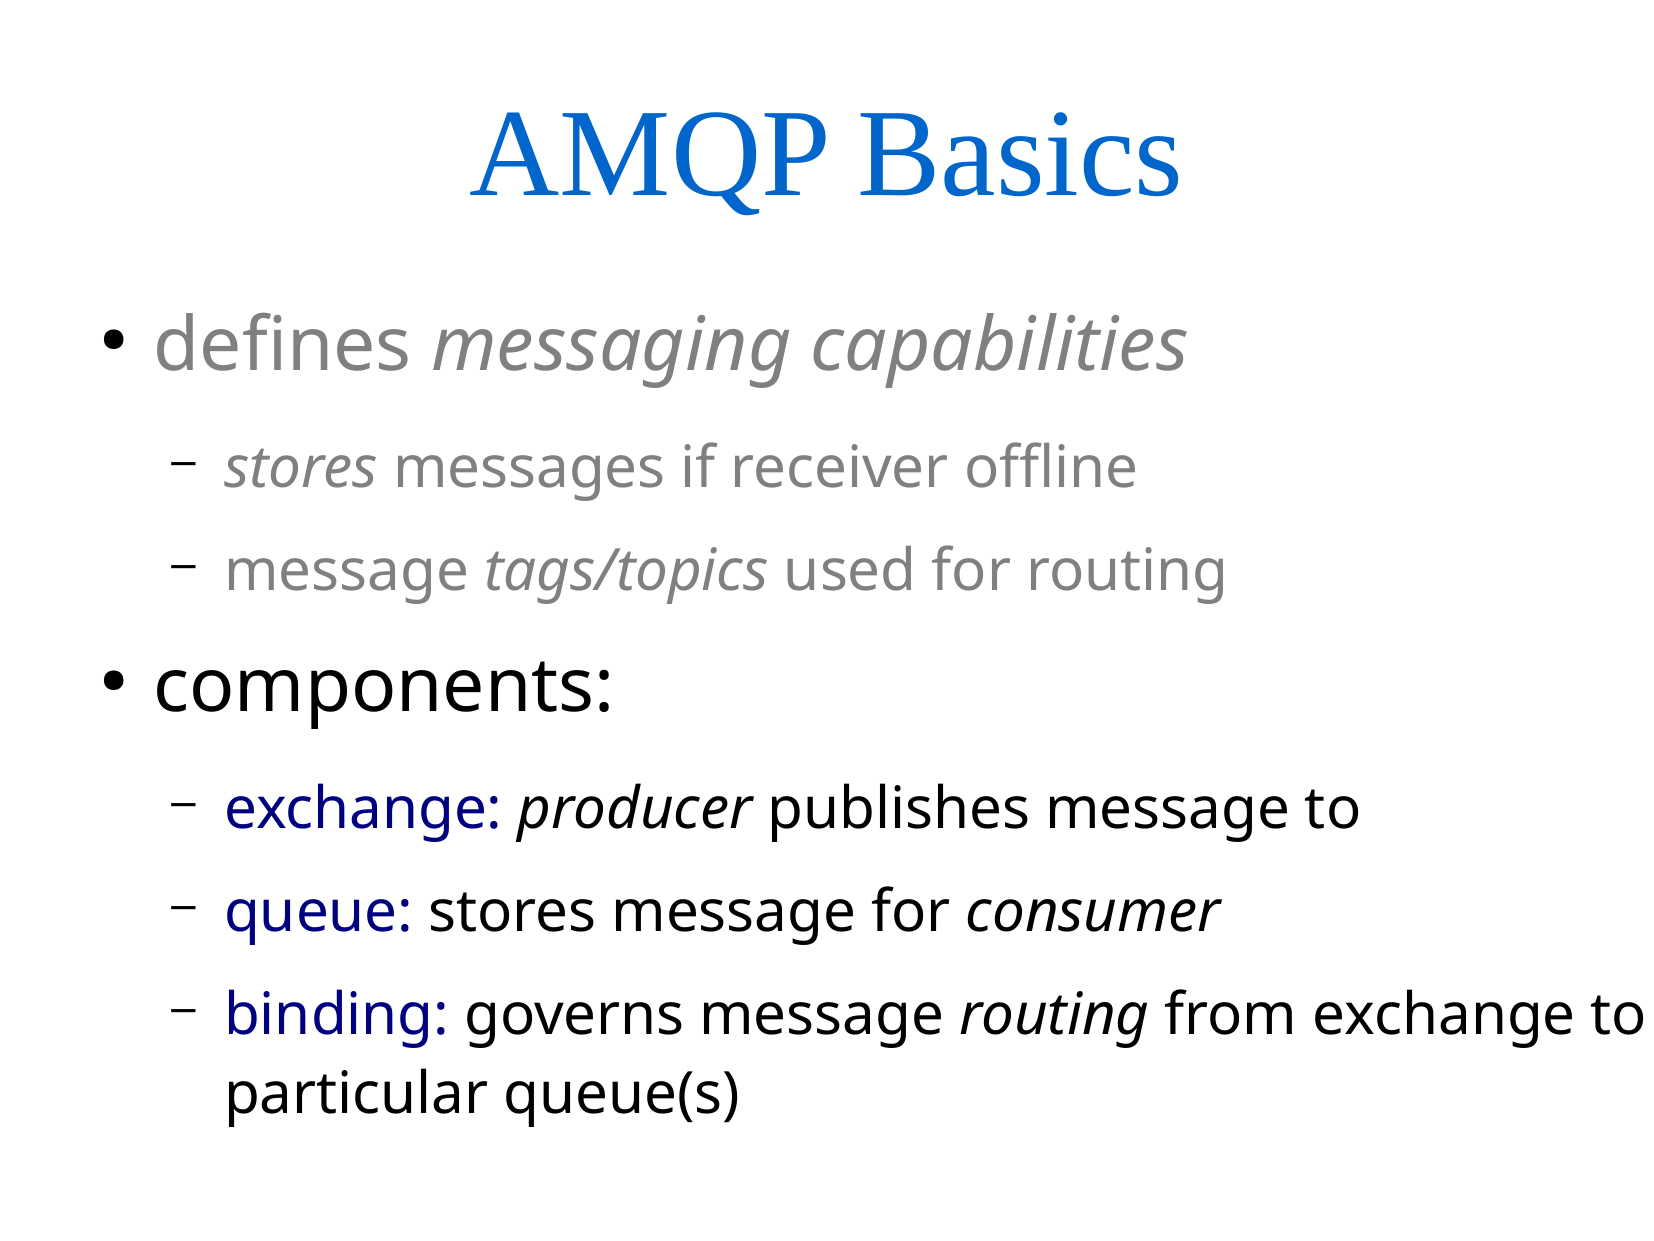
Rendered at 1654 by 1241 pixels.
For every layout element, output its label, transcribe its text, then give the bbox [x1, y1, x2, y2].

list defines messaging capabilities stores messages if receiver offline message tags/topics used for routing components: exchange: producer publishes message to queue: stores message for consumer binding: governs message routing from exchange to particular queue(s) [82, 290, 1654, 1146]
title AMQP Basics [82, 49, 1571, 257]
